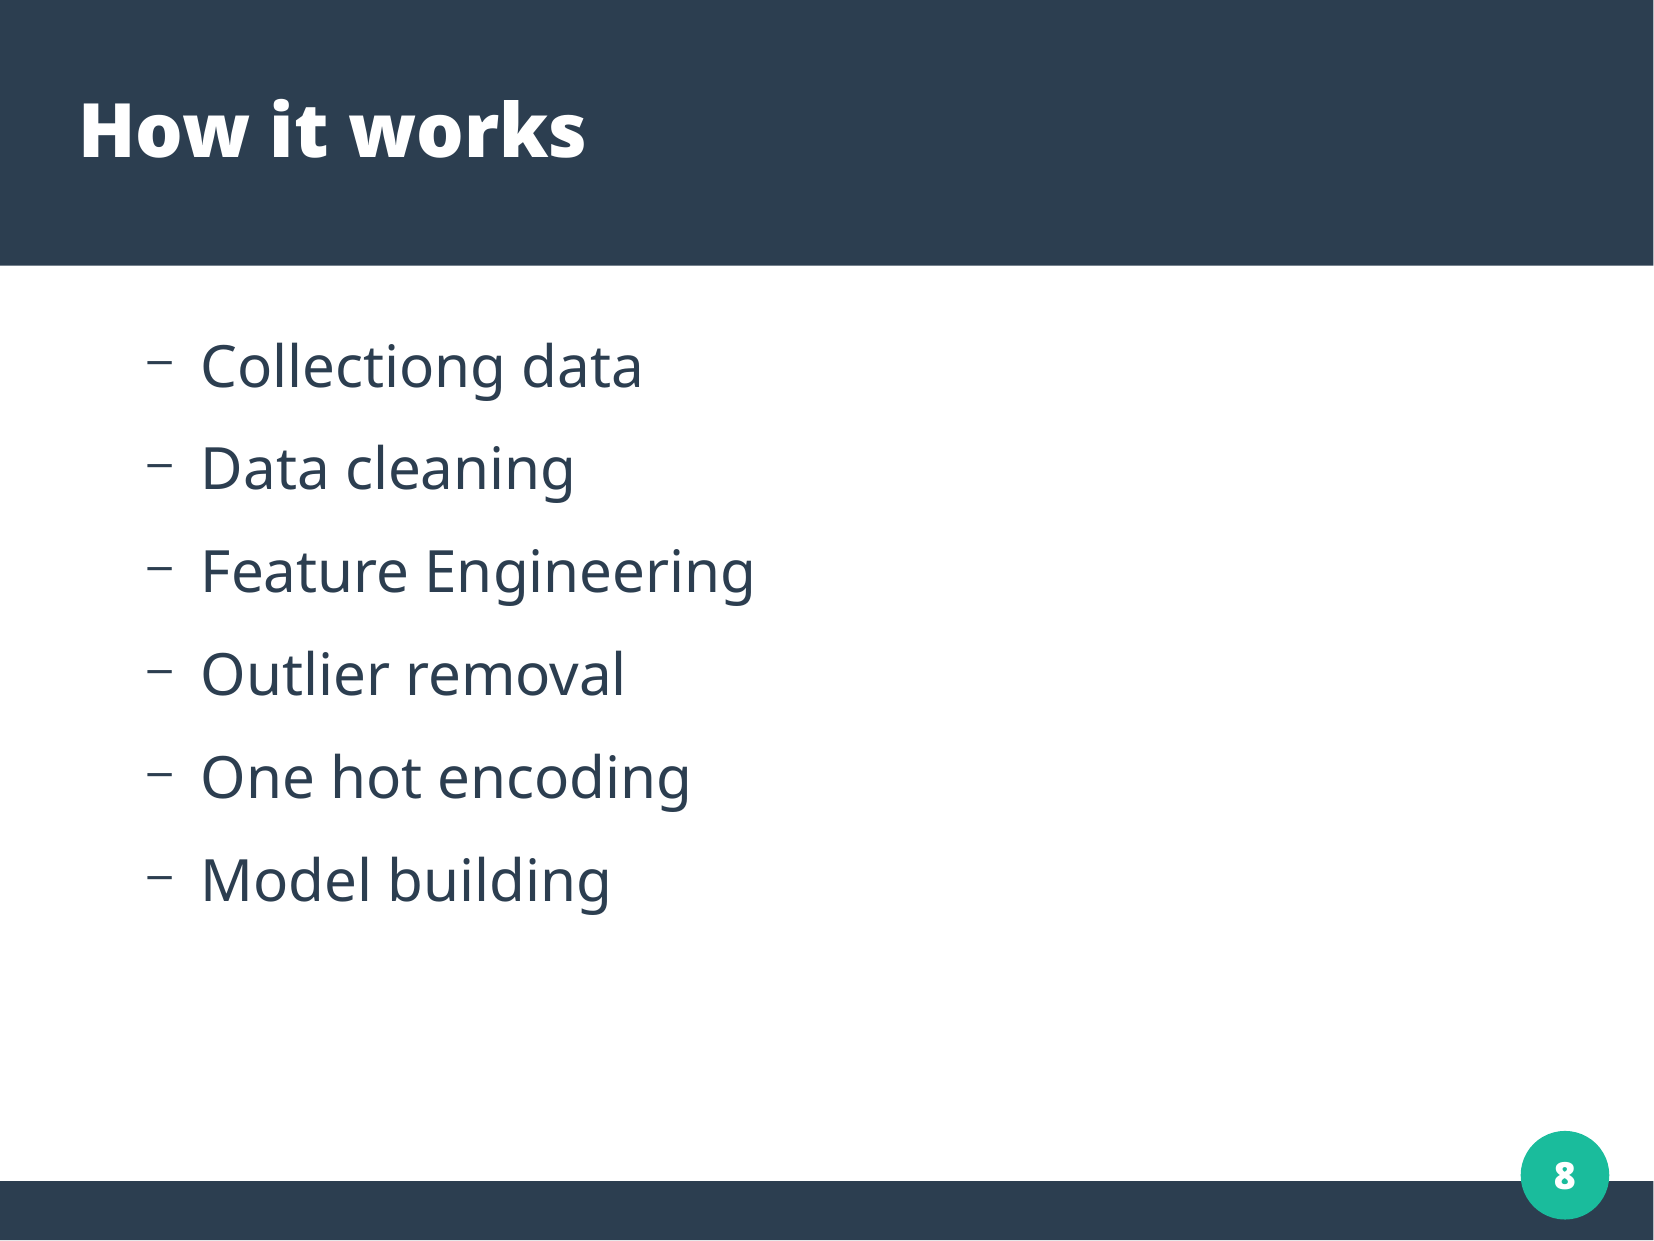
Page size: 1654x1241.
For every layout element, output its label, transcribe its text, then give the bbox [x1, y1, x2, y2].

list Collectiong data Data cleaning Feature Engineering Outlier removal One hot encoding Model building [59, 324, 1595, 1152]
title How it works [59, 49, 1595, 207]
